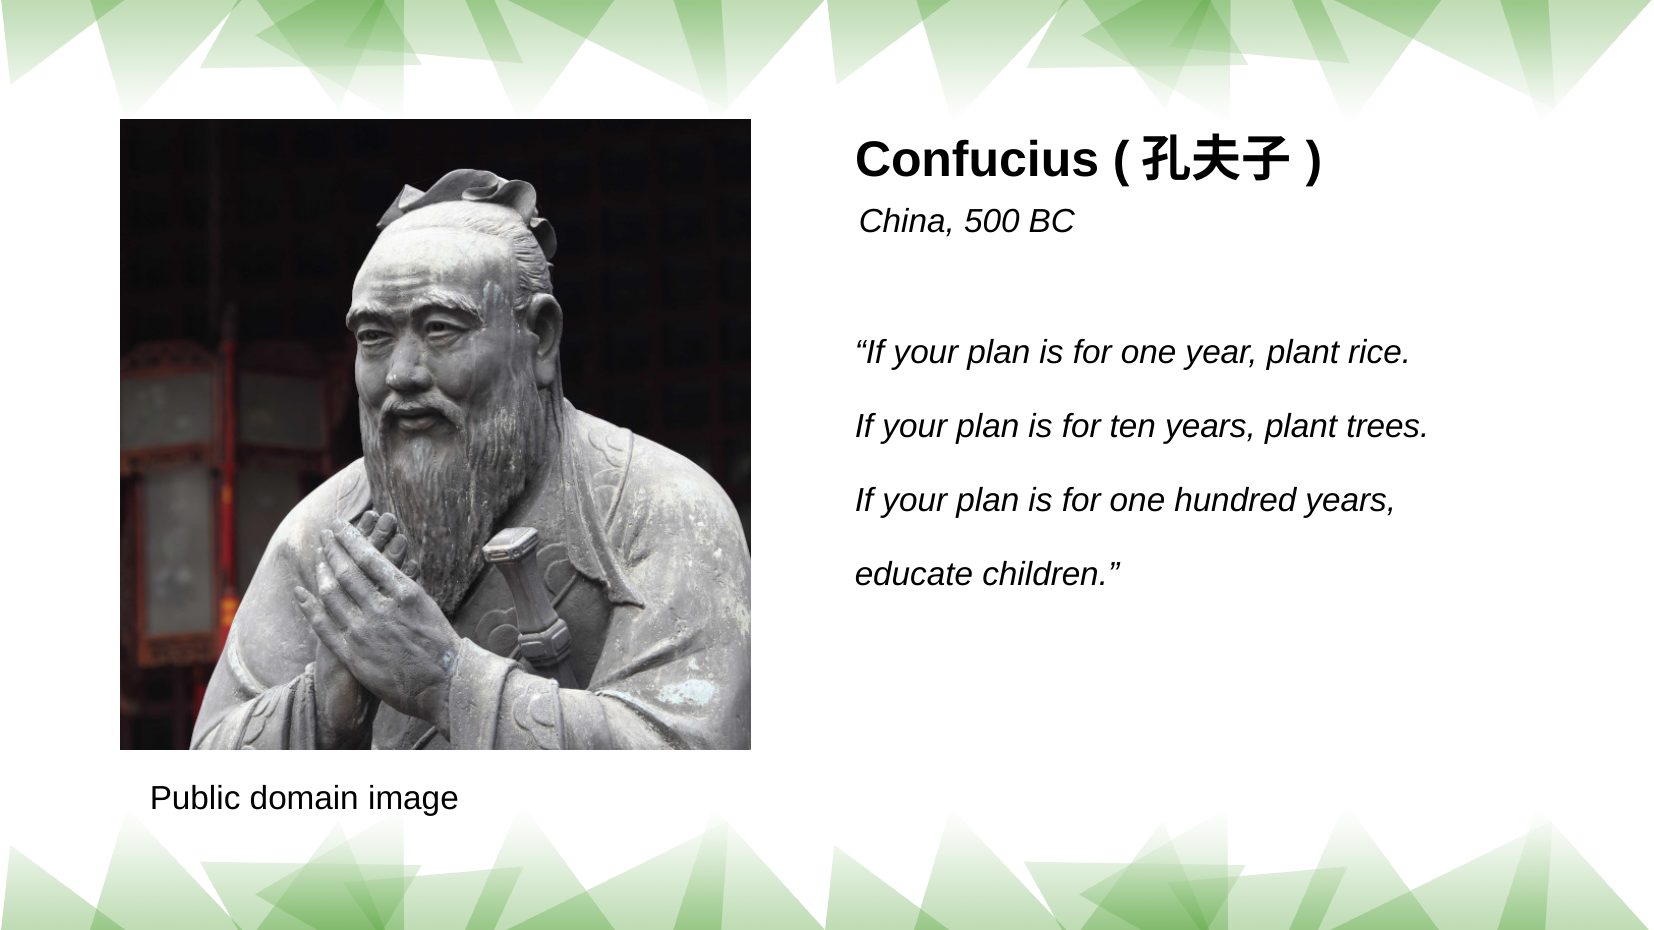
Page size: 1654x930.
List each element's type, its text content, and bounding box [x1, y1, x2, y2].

text_box Public domain image [135, 771, 507, 824]
title Confucius (孔夫子) [855, 98, 1653, 210]
text_box China, 500 BC [843, 194, 1441, 247]
picture [0, 802, 1651, 930]
text_box “If your plan is for one year, plant rice. If your plan is for ten years, plant trees. If your plan is for one hundred years, educate children.” [840, 288, 1653, 601]
picture [0, 0, 1653, 751]
